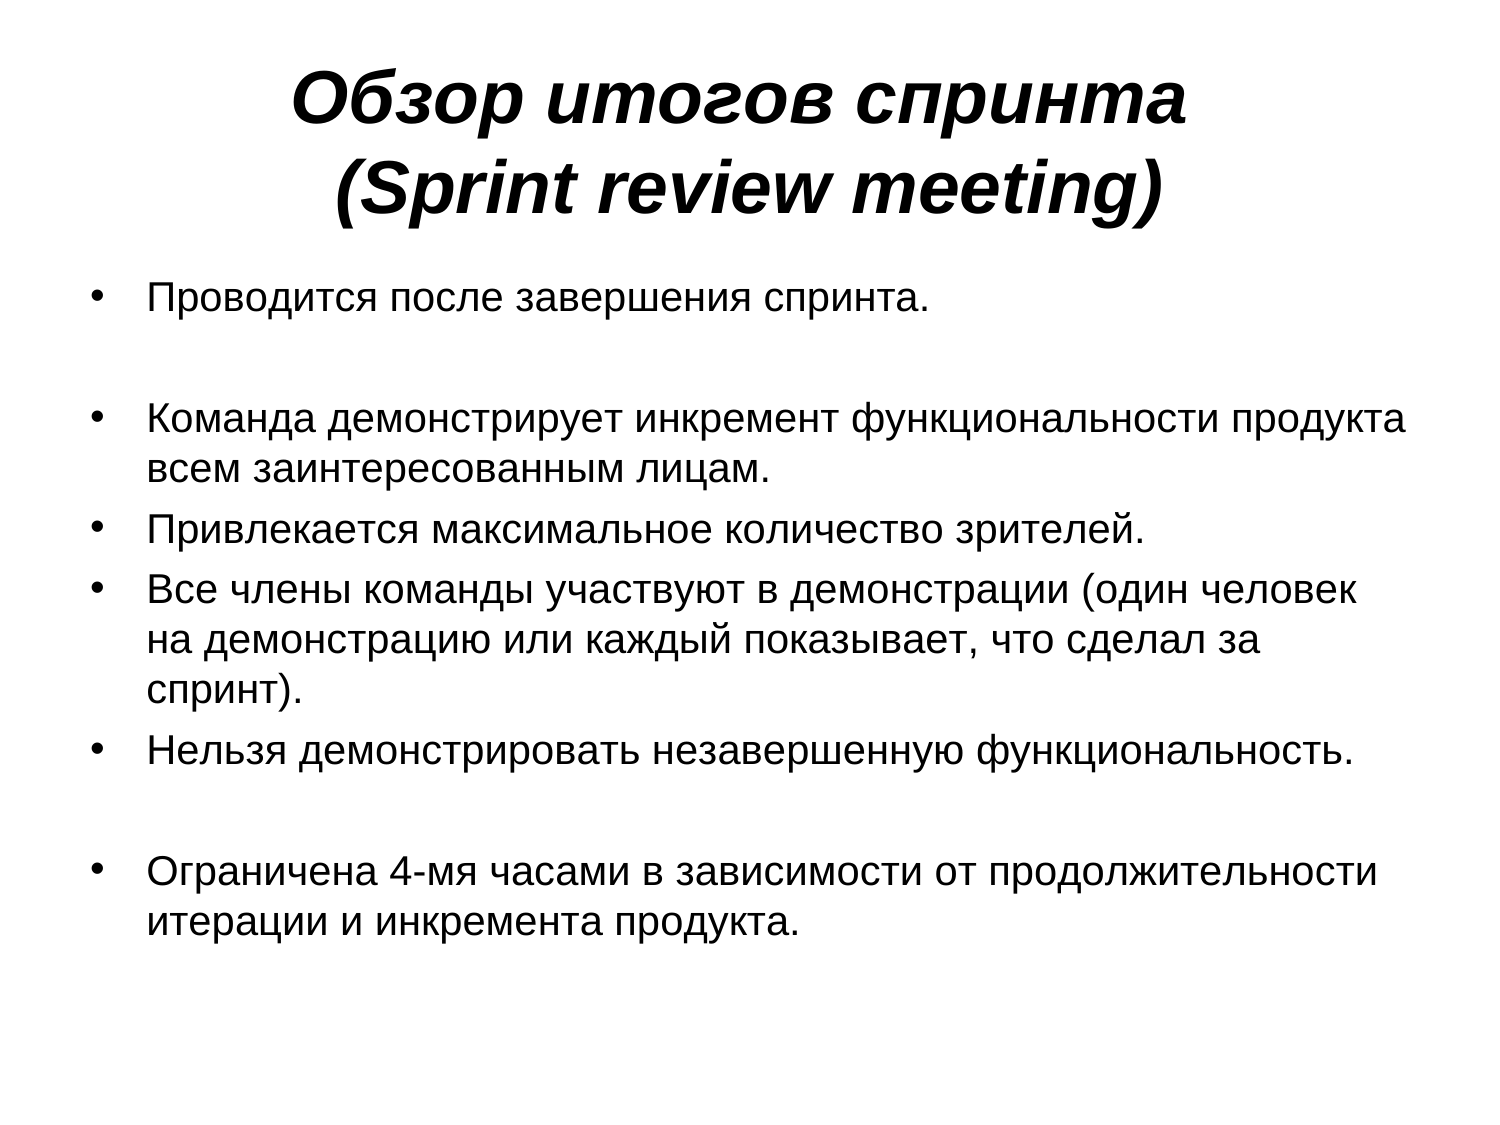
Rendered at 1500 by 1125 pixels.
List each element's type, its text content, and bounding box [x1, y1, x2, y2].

title Обзор итогов спринта (Sprint review meeting) [75, 45, 1426, 233]
list Проводится после завершения спринта. Команда демонстрирует инкремент функциональности продукта всем заинтересованным лицам. Привлекается максимальное количество зрителей. Все члены команды участвуют в демонстрации (один человек на демонстрацию или каждый показывает, что сделал за спринт). Нельзя демонстрировать незавершенную функциональность. Ограничена 4-мя часами в зависимости от продолжительности итерации и инкремента продукта. [75, 262, 1426, 1005]
